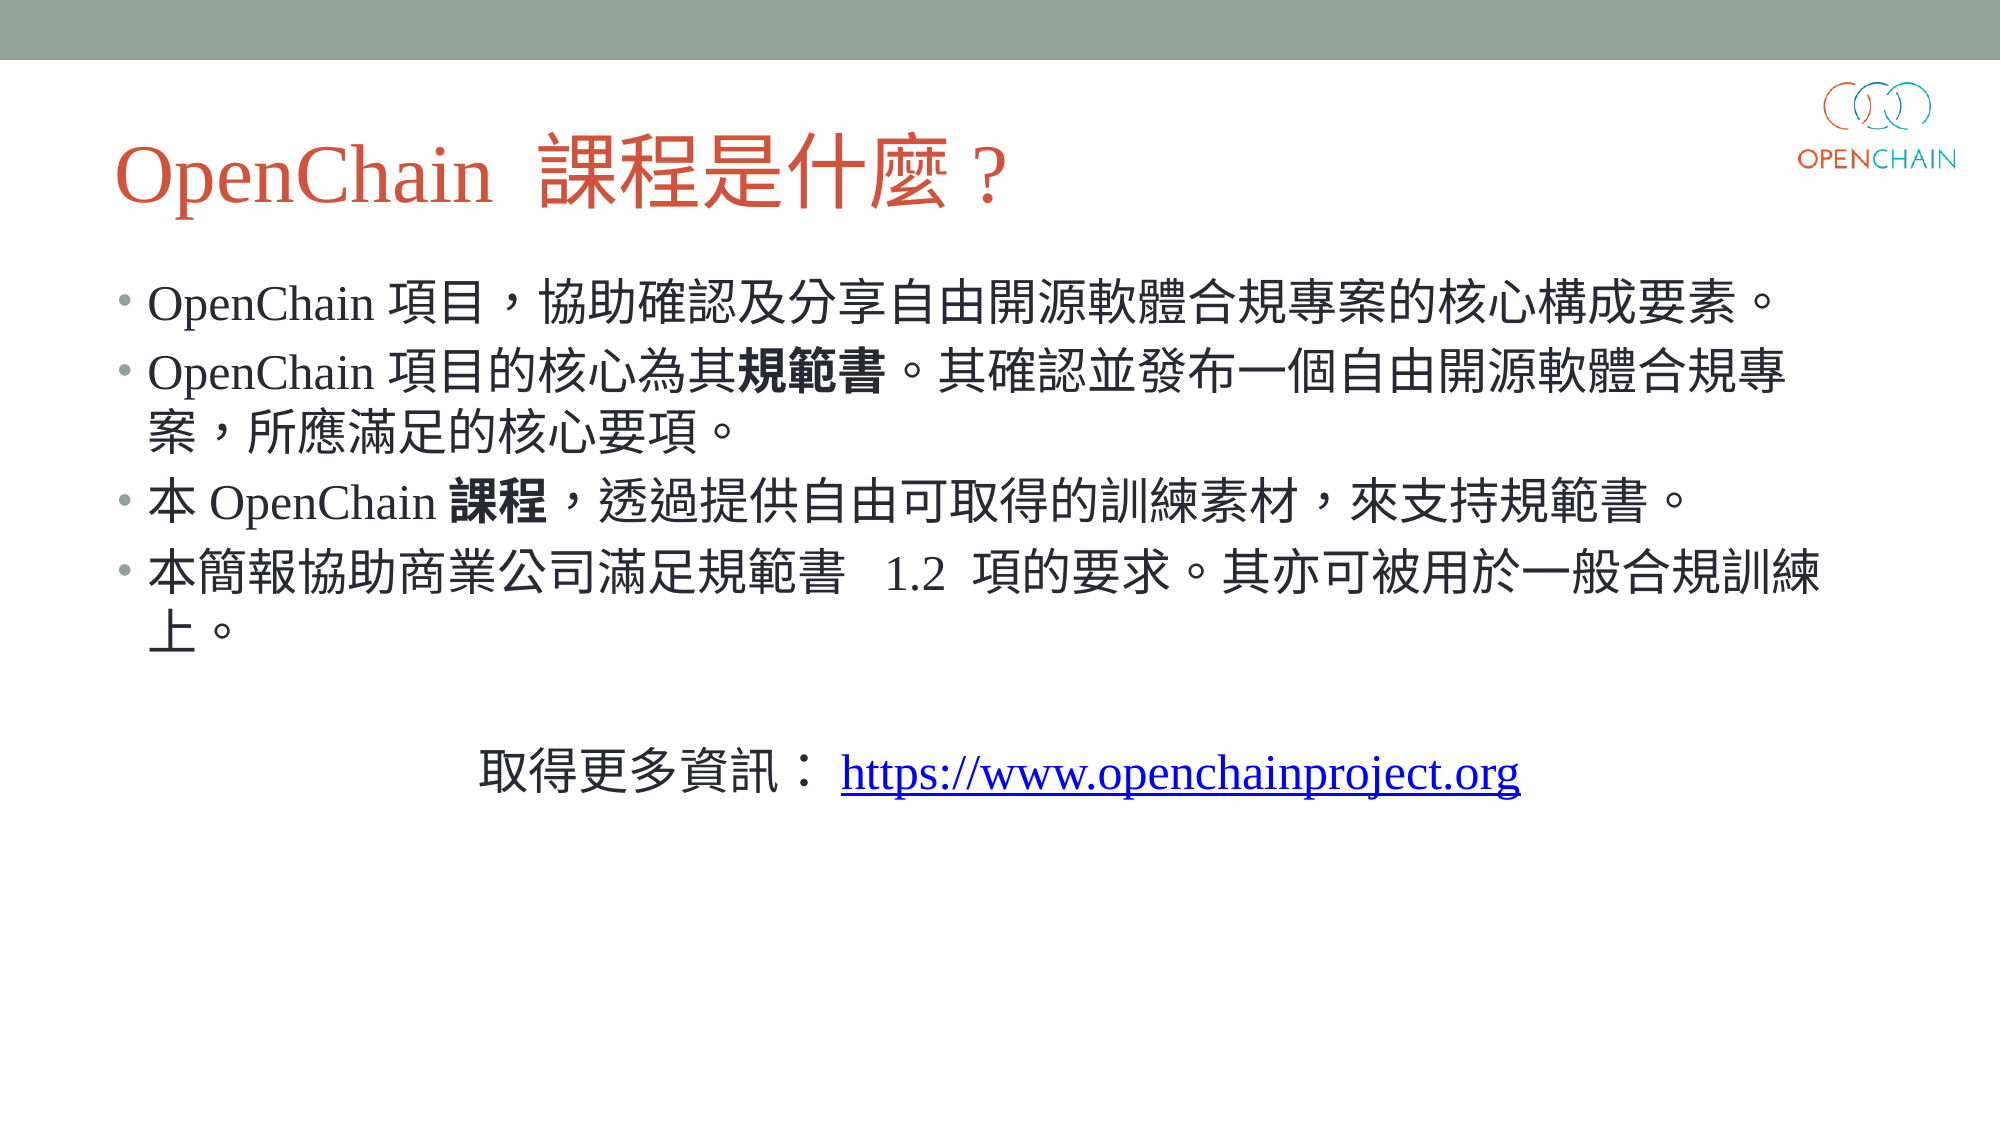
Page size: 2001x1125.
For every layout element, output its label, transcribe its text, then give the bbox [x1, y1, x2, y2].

list OpenChain項目，協助確認及分享自由開源軟體合規專案的核心構成要素。 OpenChain項目的核心為其規範書。其確認並發布一個自由開源軟體合規專案，所應滿足的核心要項。 本OpenChain課程，透過提供自由可取得的訓練素材，來支持規範書。 本簡報協助商業公司滿足規範書 1.2 項的要求。其亦可被用於一般合規訓練上。 取得更多資訊：https://www.openchainproject.org [102, 262, 1898, 1075]
title OpenChain 課程是什麼? [99, 87, 1900, 250]
picture [1798, 82, 1955, 169]
